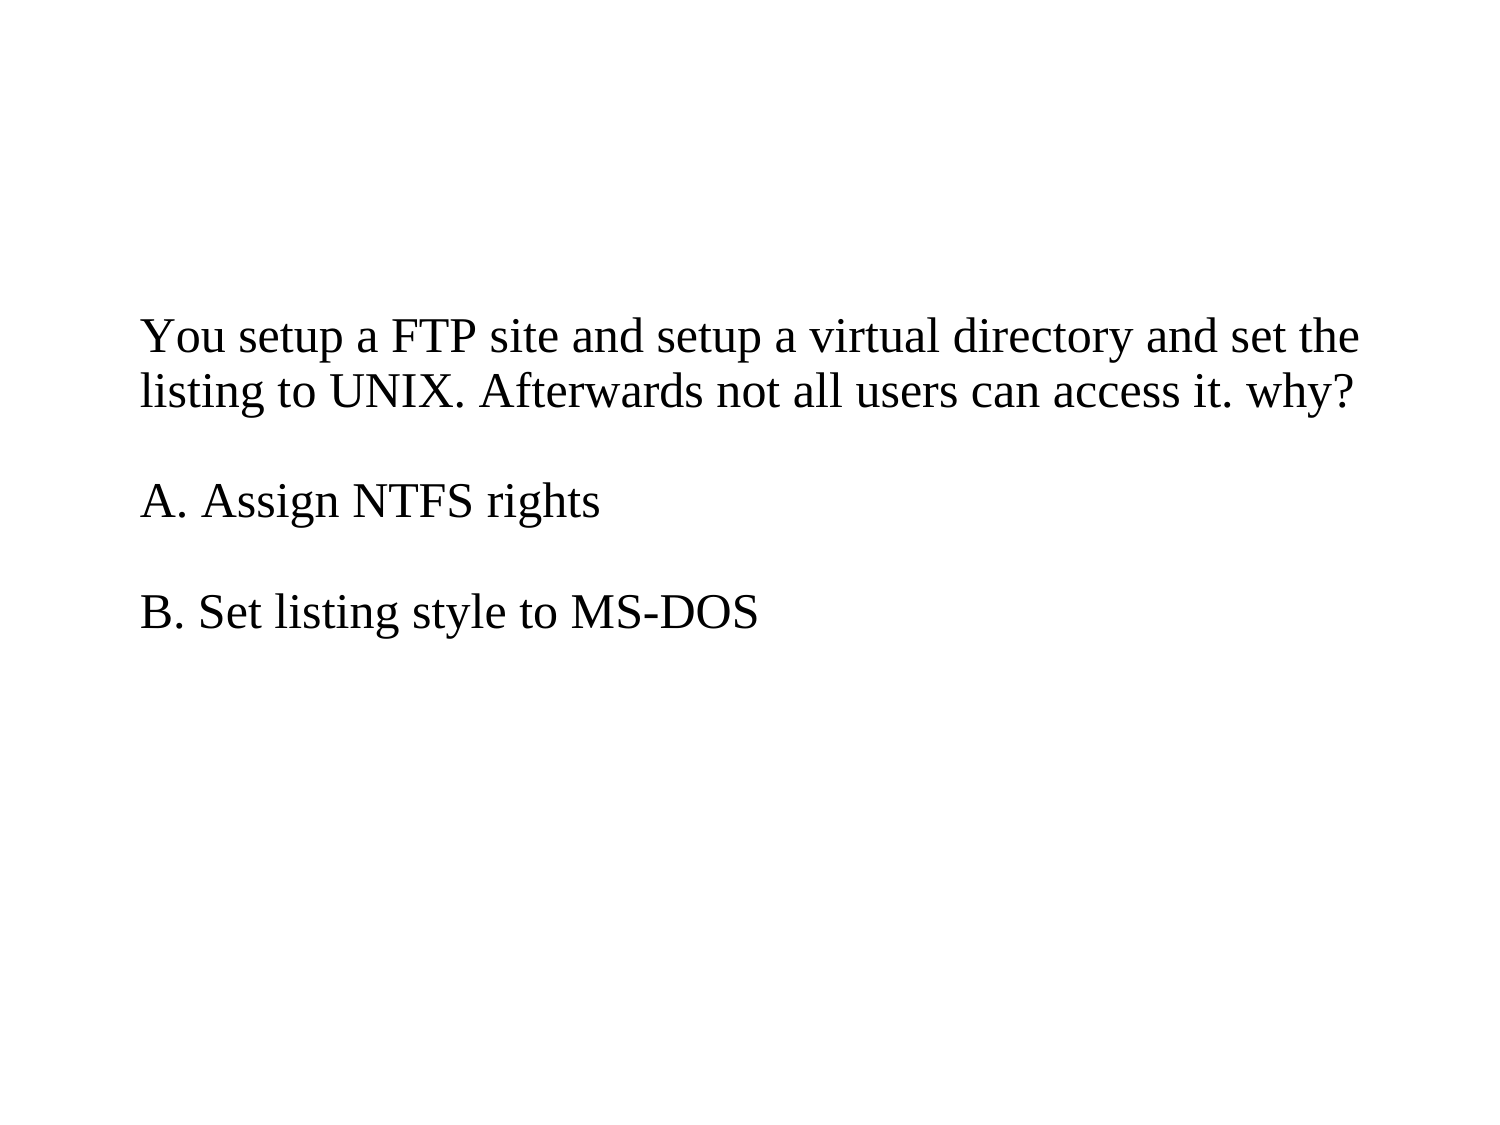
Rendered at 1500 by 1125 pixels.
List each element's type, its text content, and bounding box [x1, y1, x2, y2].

text_box You setup a FTP site and setup a virtual directory and set the listing to UNIX. Afterwards not all users can access it. why? A. Assign NTFS rights B. Set listing style to MS-DOS [124, 299, 1413, 648]
